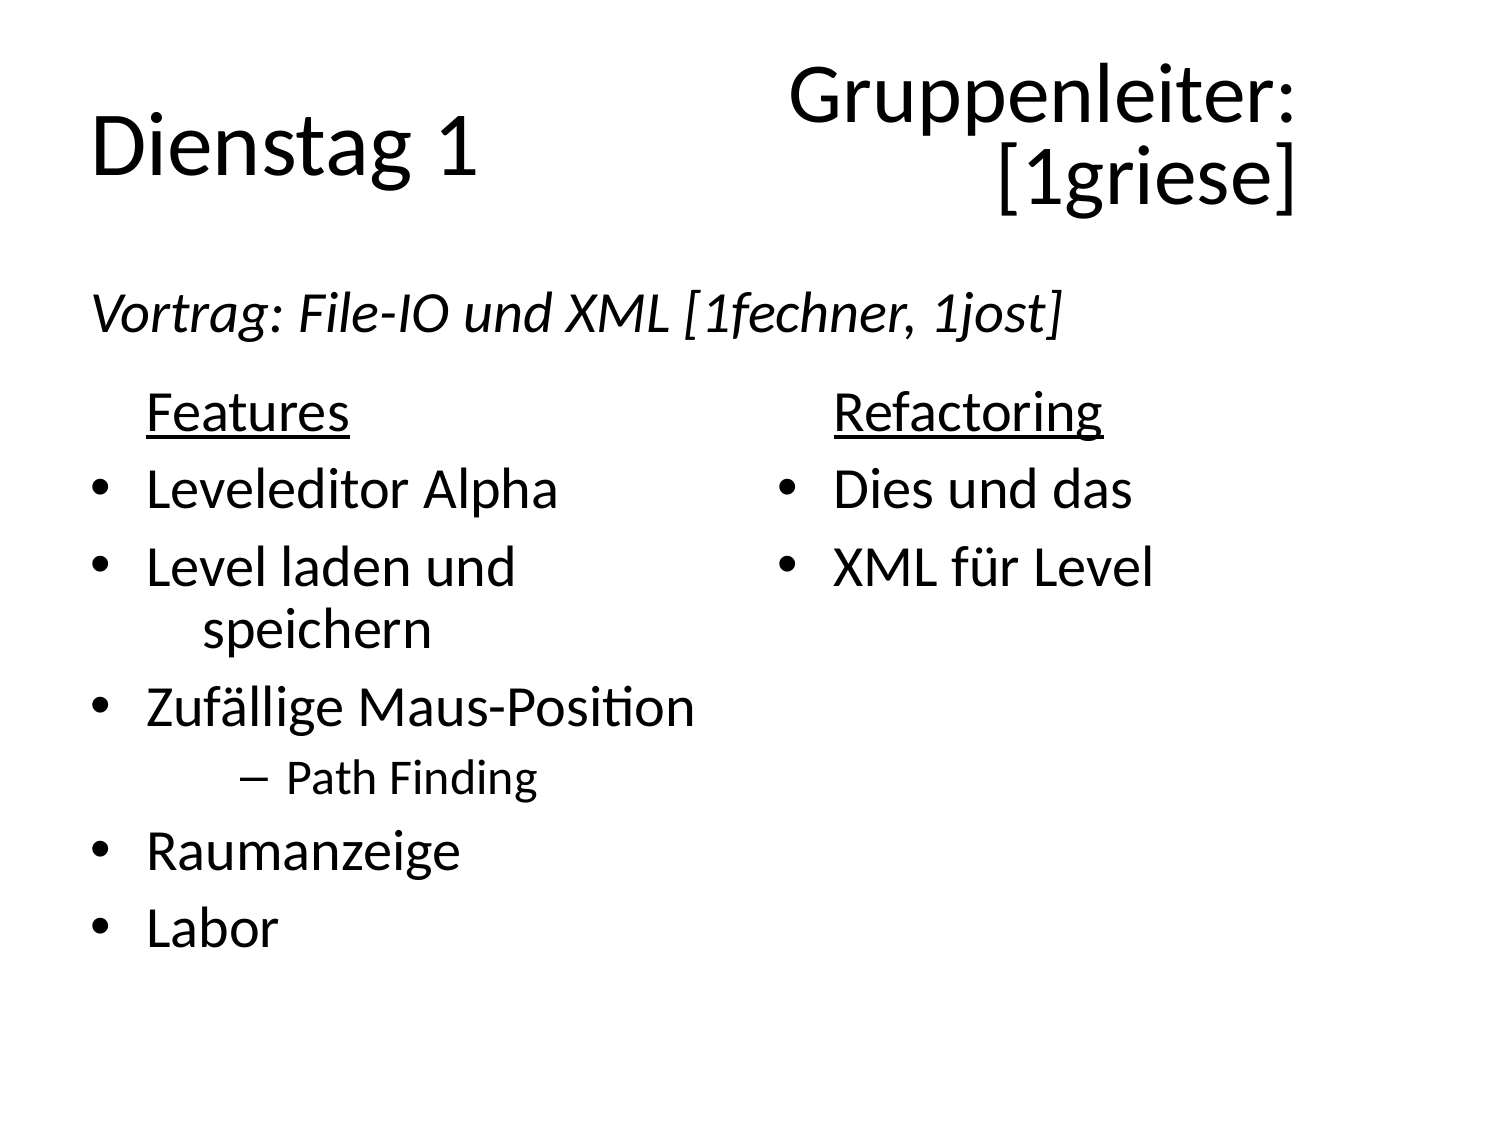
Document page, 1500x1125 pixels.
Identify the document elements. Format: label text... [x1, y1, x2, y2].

title Dienstag 1 [75, 45, 751, 233]
list Refactoring Dies und das XML für Level [762, 373, 1426, 1005]
text_box Gruppenleiter: [1griese] [773, 44, 1450, 233]
list Features Leveleditor Alpha Level laden und speichern Zufällige Maus-Position Path Finding Raumanzeige Labor [75, 373, 738, 1005]
text_box Vortrag: File-IO und XML [1fechner, 1jost] [75, 267, 1426, 353]
